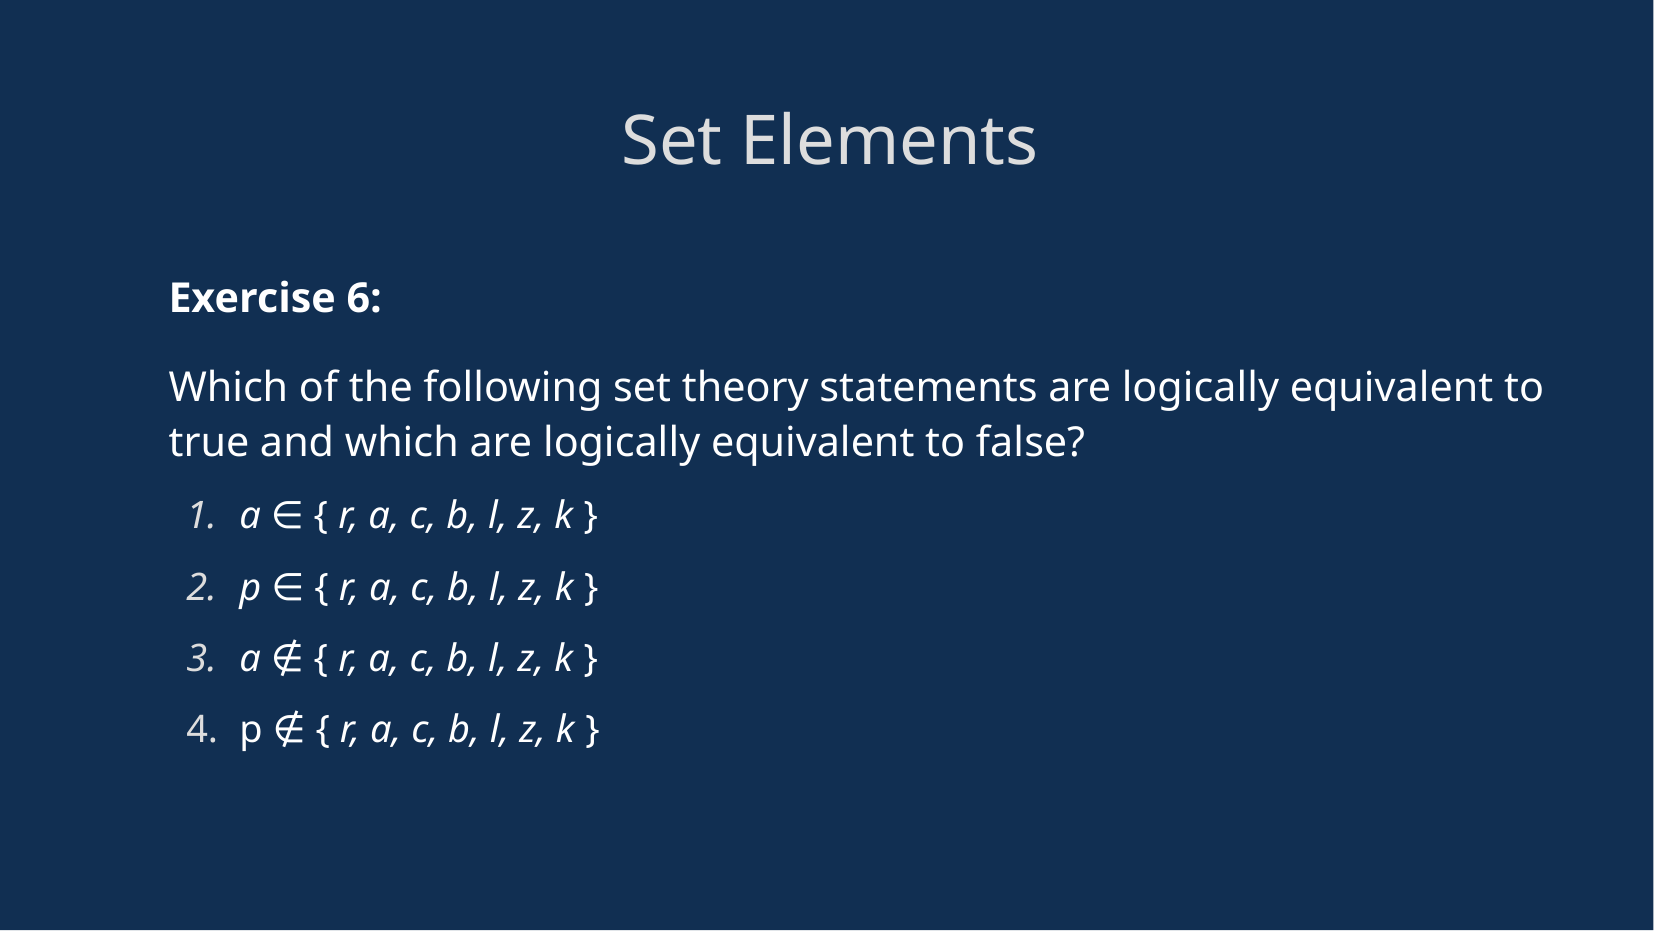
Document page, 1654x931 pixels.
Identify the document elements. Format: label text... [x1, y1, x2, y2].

title Set Elements [97, 56, 1563, 220]
list Exercise 6: Which of the following set theory statements are logically equivalent to true and which are logically equivalent to false? a ∈ { r, a, c, b, l, z, k } p ∈ { r, a, c, b, l, z, k } a ∉ { r, a, c, b, l, z, k } p ∉ { r, a, c, b, l, z, k } [97, 268, 1563, 806]
